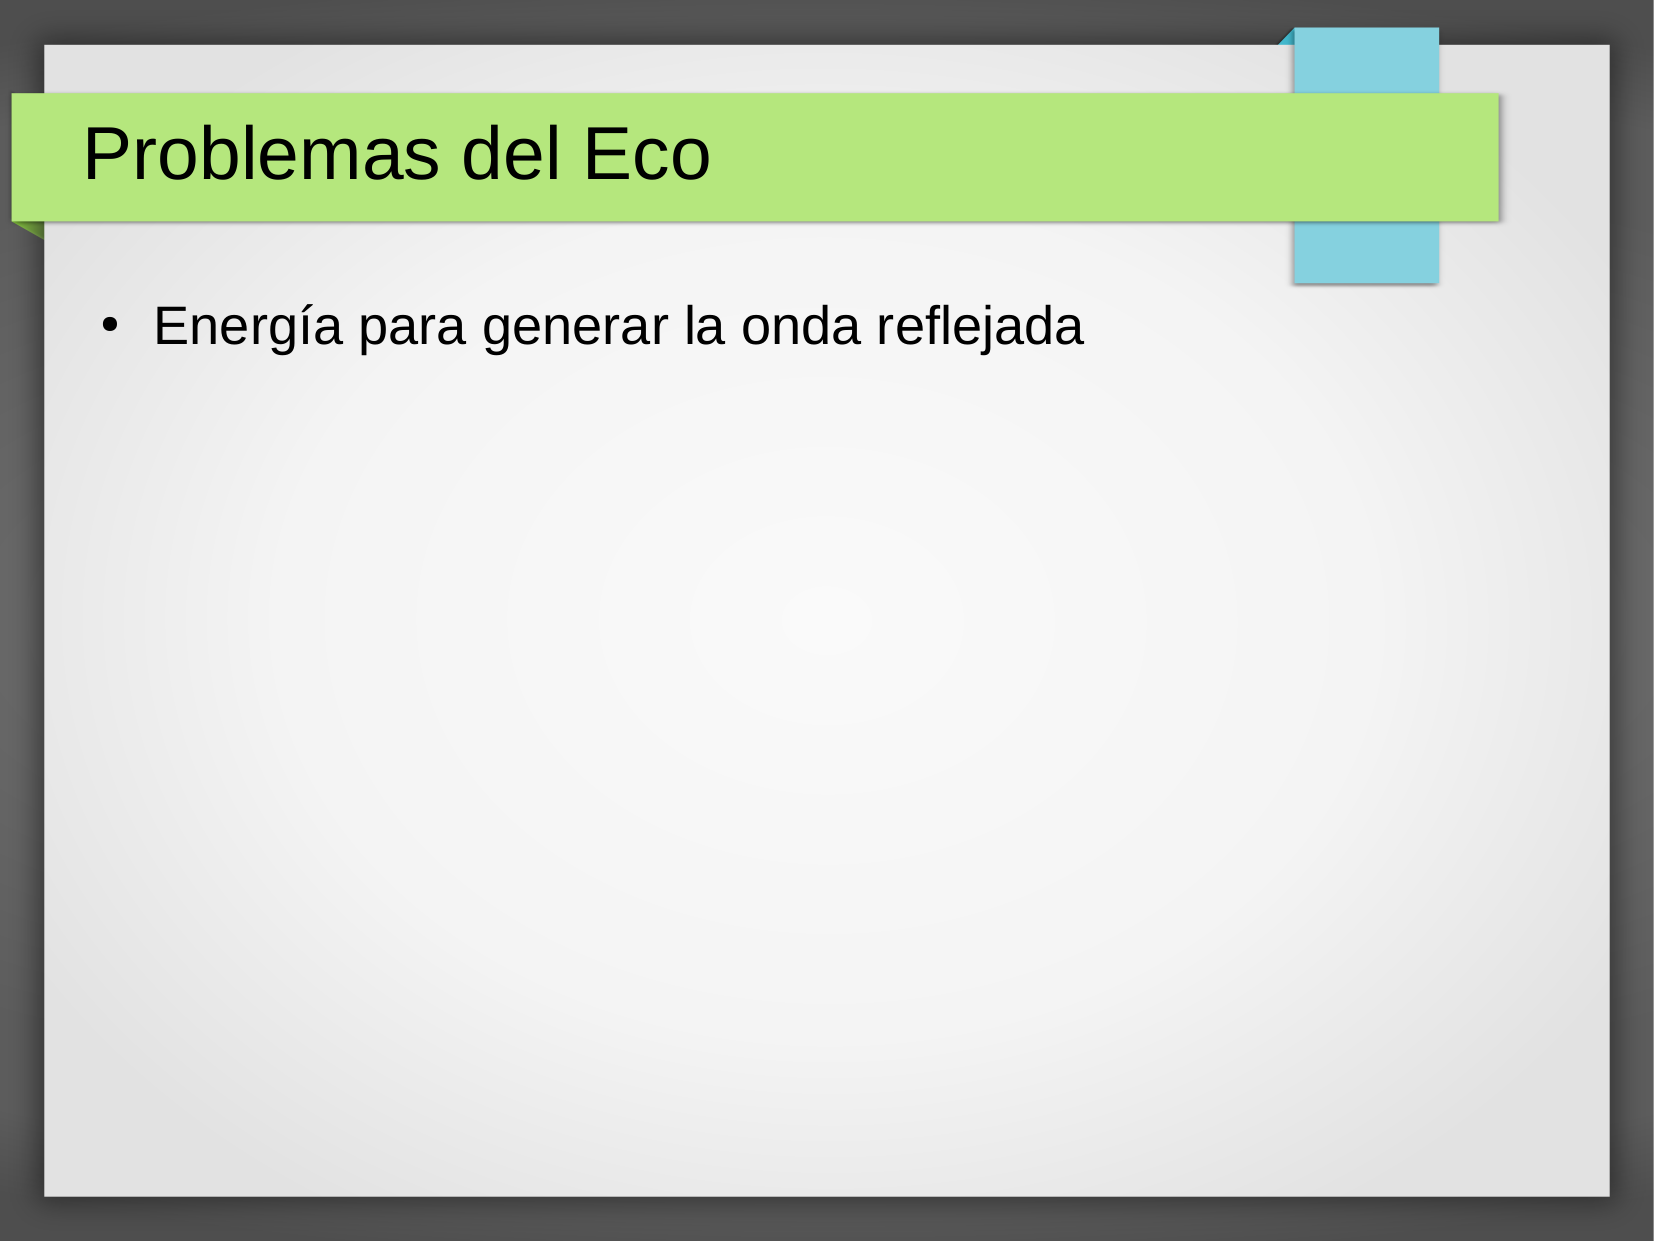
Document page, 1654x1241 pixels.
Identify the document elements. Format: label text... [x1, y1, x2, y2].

picture [0, 0, 1654, 1241]
list Energía para generar la onda reflejada [82, 295, 1571, 1015]
title Problemas del Eco [82, 94, 1264, 213]
